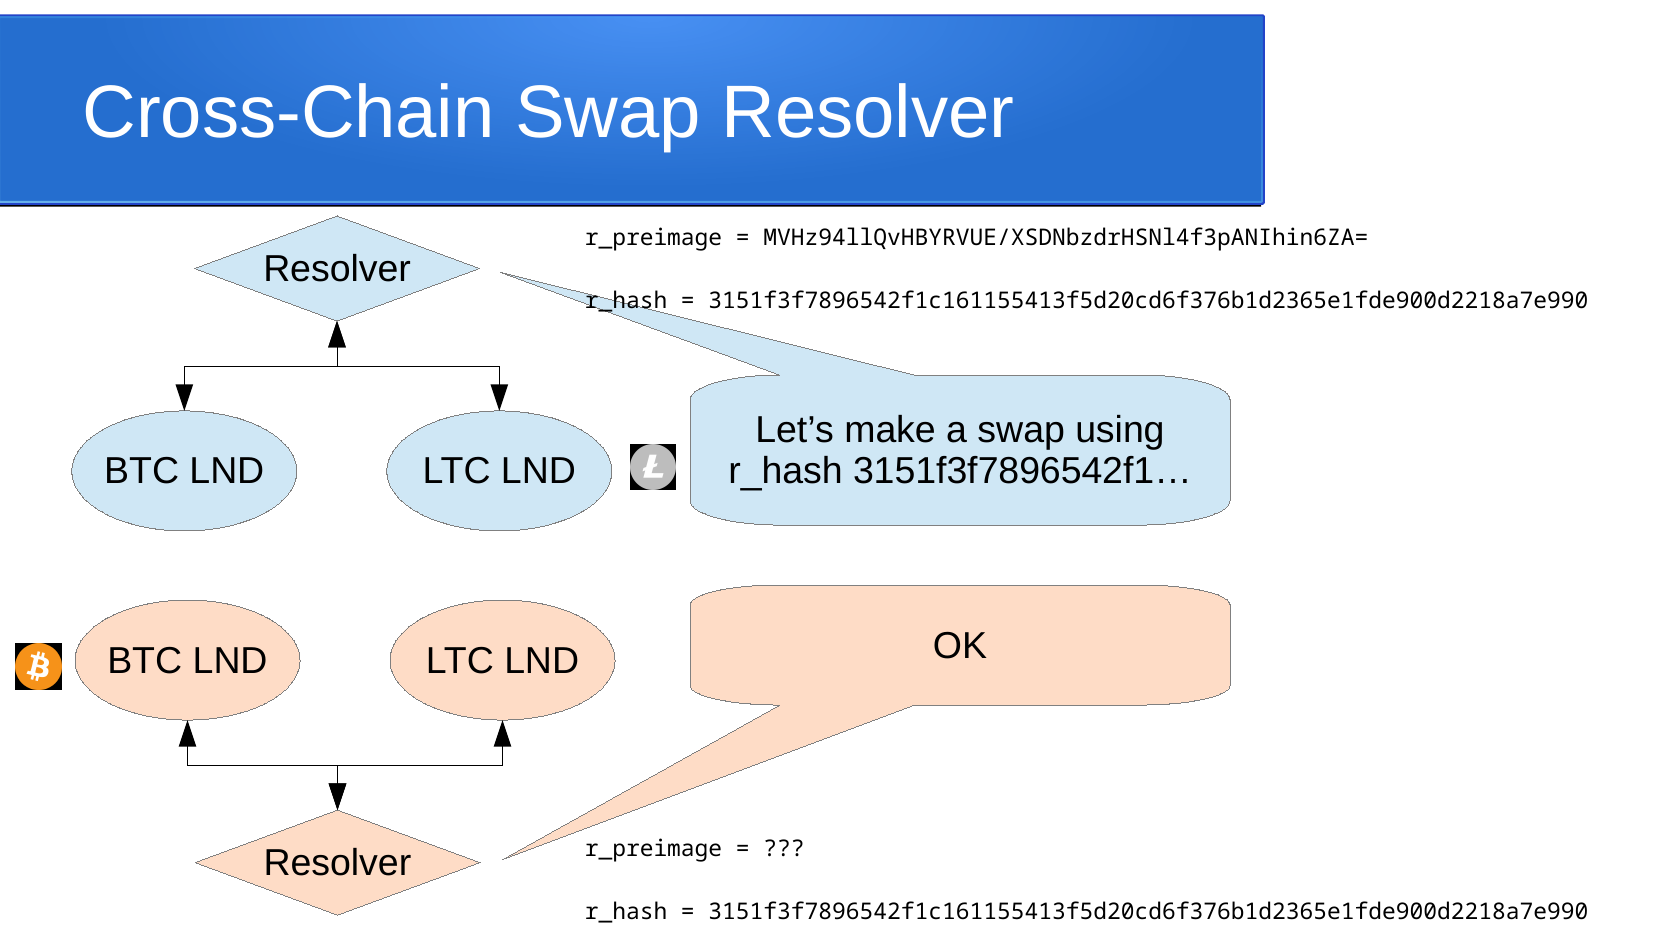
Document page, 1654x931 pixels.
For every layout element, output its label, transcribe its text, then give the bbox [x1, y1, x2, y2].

text_box LTC LND [386, 410, 612, 531]
text_box Let’s make a swap using r_hash 3151f3f7896542f1… [500, 272, 570, 298]
text_box Resolver [194, 215, 480, 321]
text_box LTC LND [390, 600, 616, 721]
text_box Resolver [195, 810, 481, 916]
picture [15, 643, 62, 691]
text_box BTC LND [75, 600, 301, 721]
title Cross-Chain Swap Resolver [82, 35, 1235, 189]
text_box r_preimage = ??? r_hash = 3151f3f7896542f1c161155413f5d20cd6f376b1d2365e1fde900d2218a7e990 [570, 825, 1606, 911]
text_box OK [502, 585, 1231, 860]
text_box Let’s make a swap using r_hash 3151f3f7896542f1… [591, 301, 1231, 526]
picture [630, 444, 676, 490]
text_box r_preimage = MVHz94llQvHBYRVUE/XSDNbzdrHSNl4f3pANIhin6ZA= r_hash = 3151f3f7896542f1c161155413f5d20cd6f376b1d2365e1fde900d2218a7e990 [570, 214, 1606, 301]
text_box BTC LND [71, 410, 297, 531]
